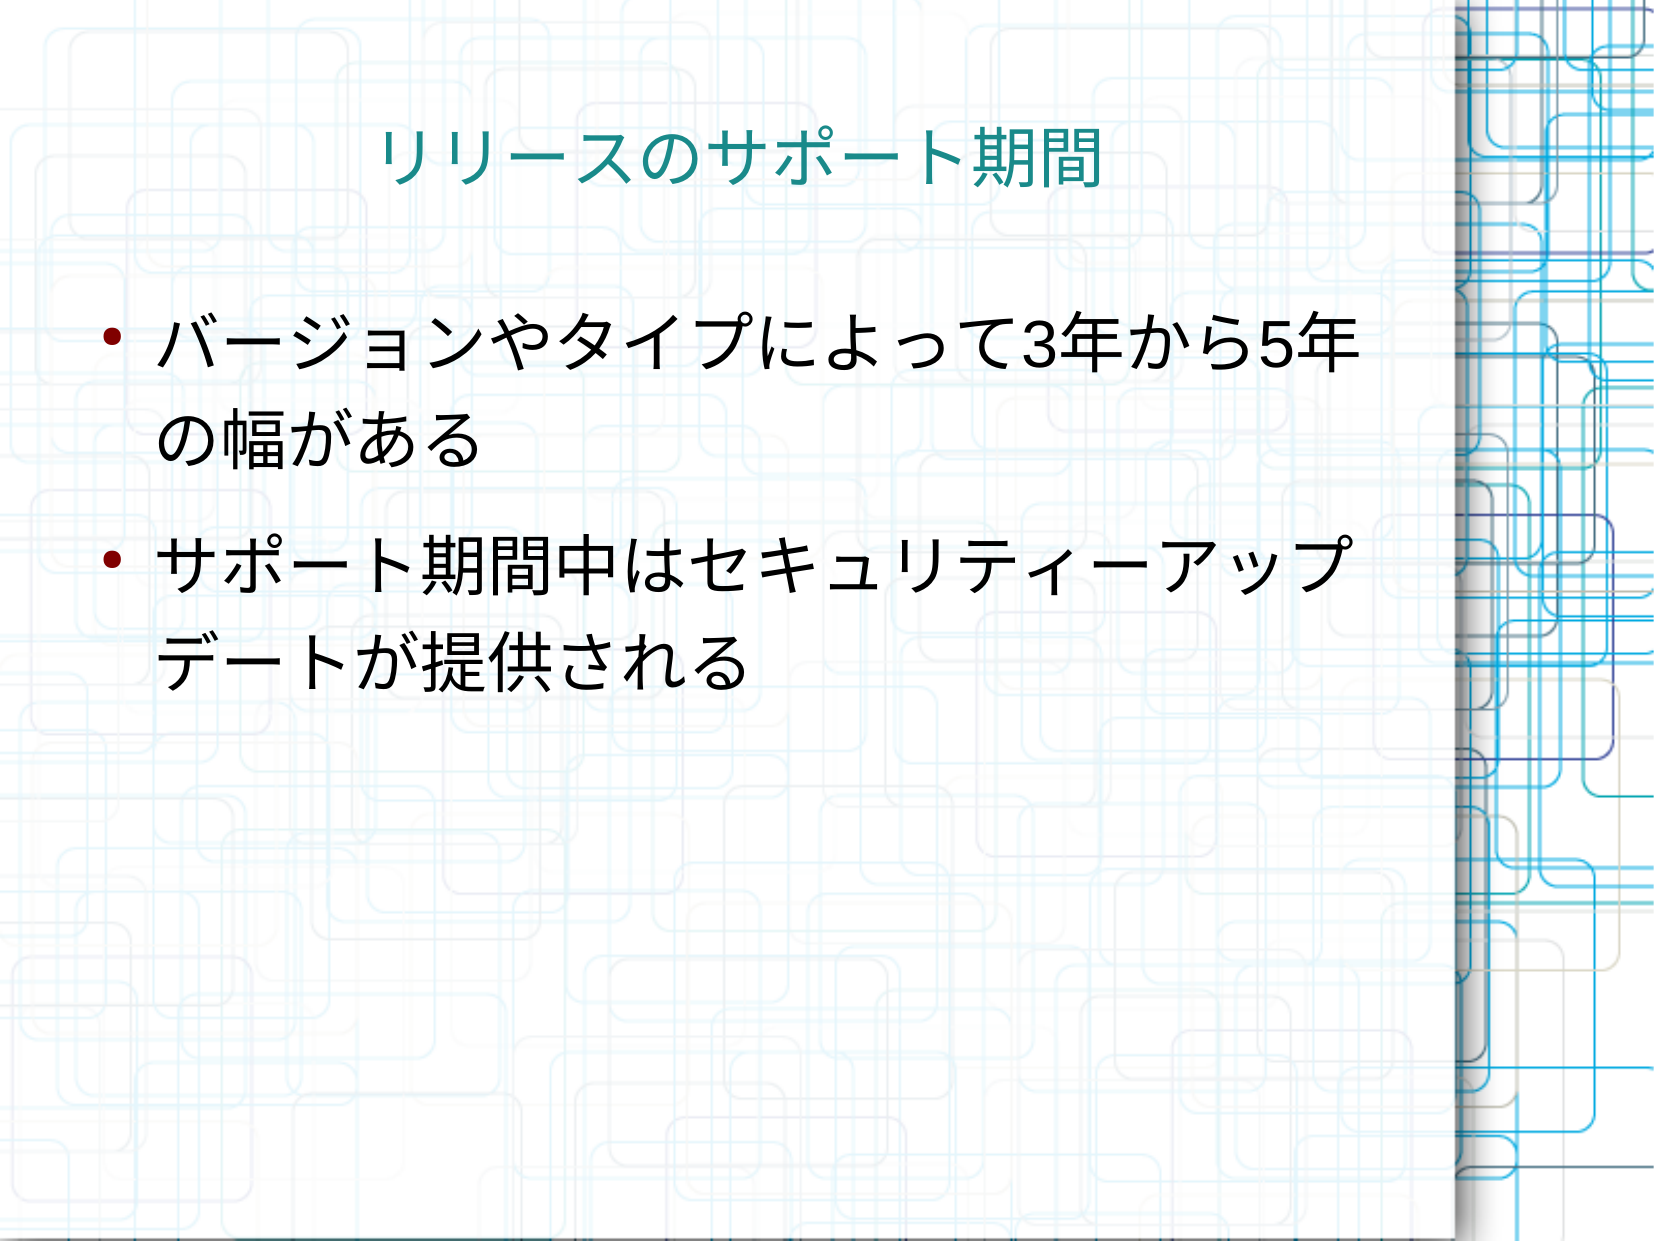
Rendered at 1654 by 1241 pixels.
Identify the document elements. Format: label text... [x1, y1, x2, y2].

list バージョンやタイプによって3年から5年の幅がある サポート期間中はセキュリティーアップデートが提供される [82, 290, 1418, 1010]
title リリースのサポート期間 [59, 49, 1418, 257]
picture [0, 0, 1654, 1241]
